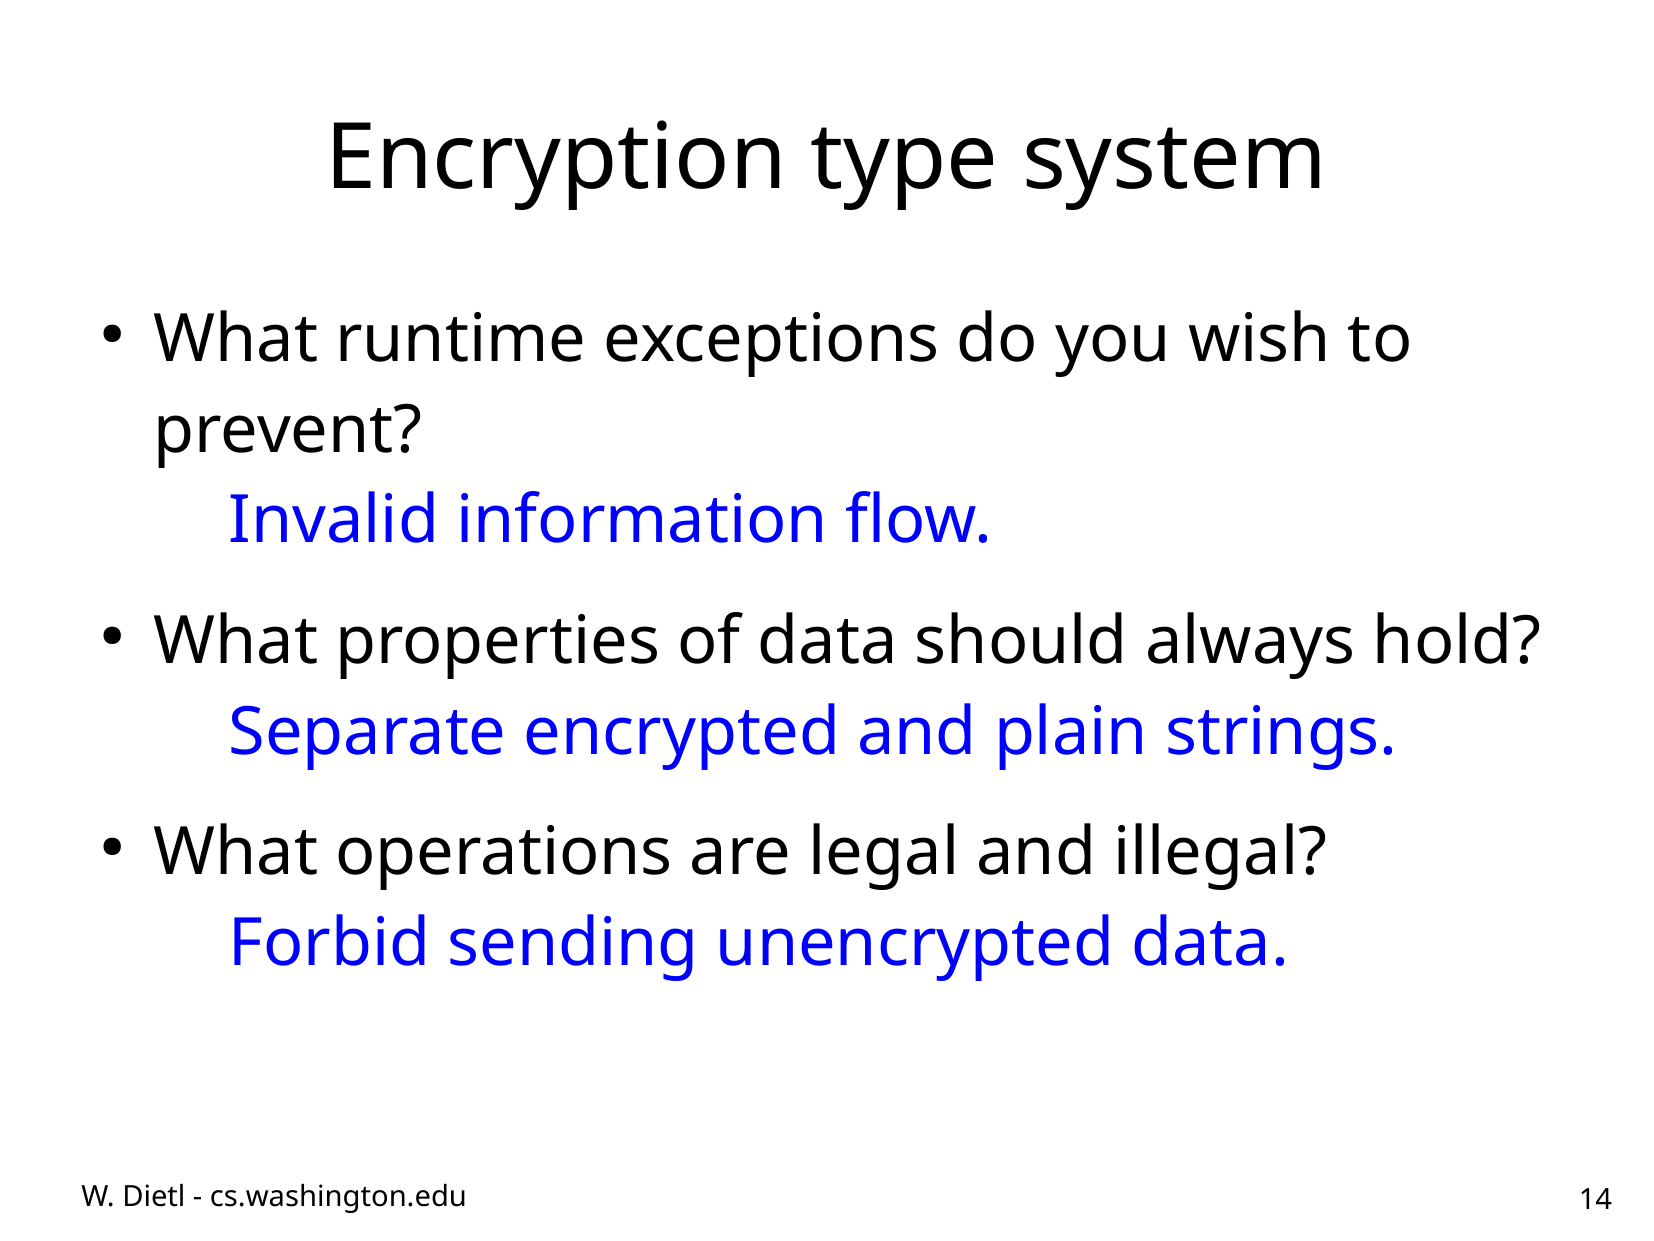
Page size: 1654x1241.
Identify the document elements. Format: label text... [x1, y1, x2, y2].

title Encryption type system [82, 49, 1571, 257]
list What runtime exceptions do you wish to prevent? Invalid information flow. What properties of data should always hold? Separate encrypted and plain strings. What operations are legal and illegal? Forbid sending unencrypted data. [82, 290, 1571, 1109]
